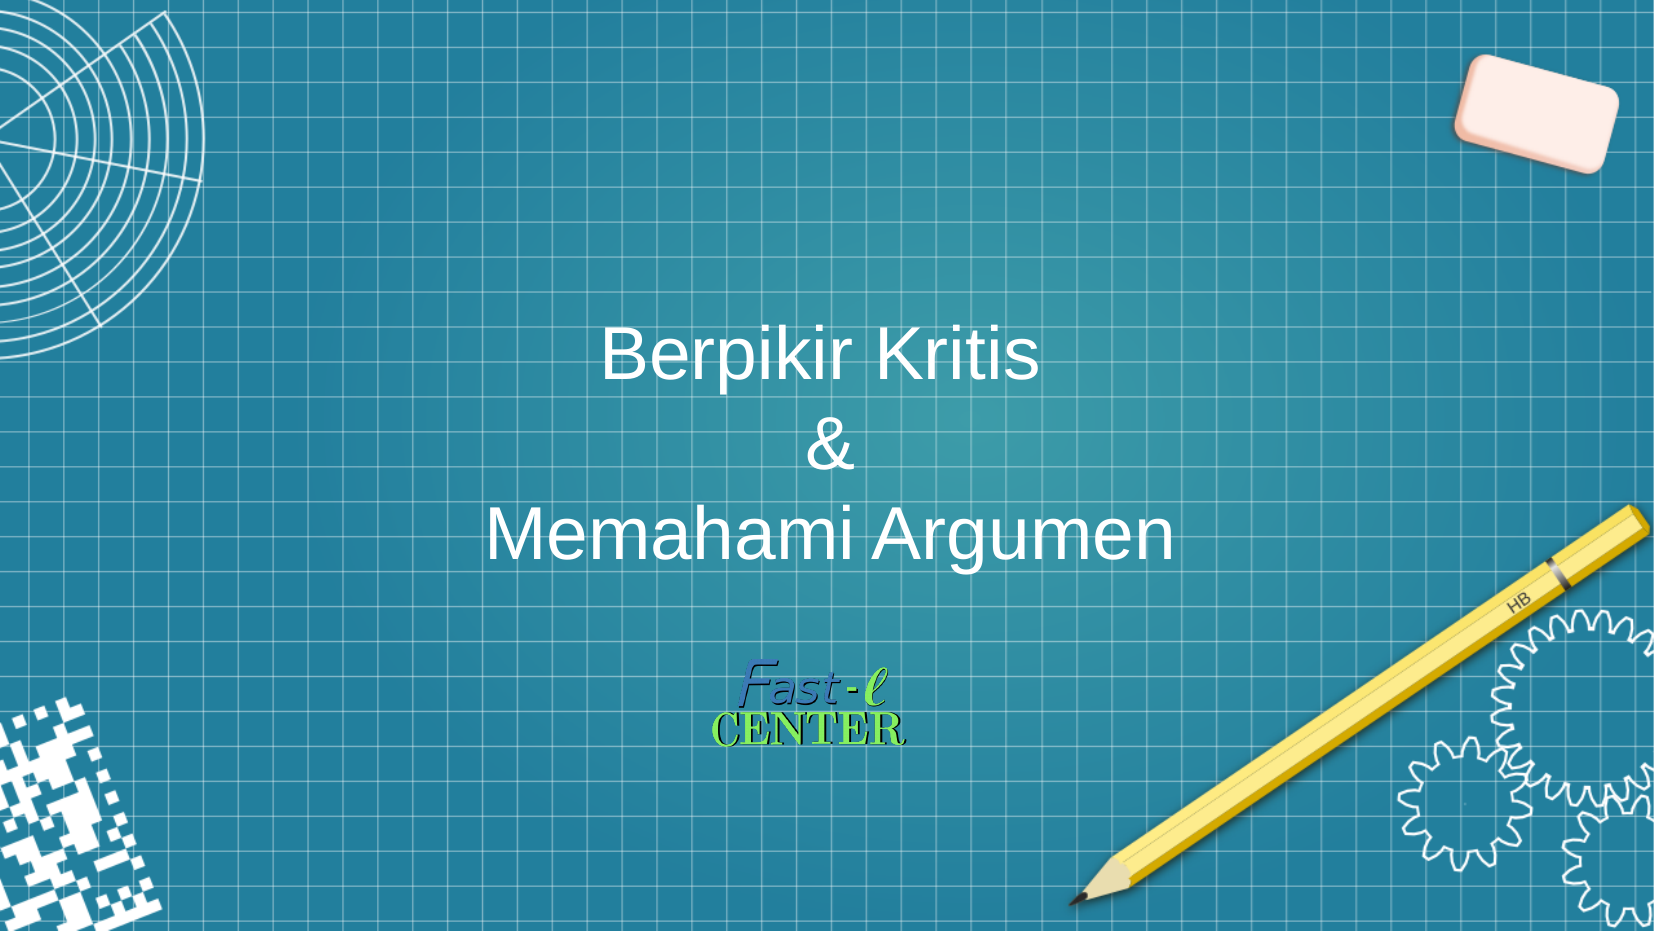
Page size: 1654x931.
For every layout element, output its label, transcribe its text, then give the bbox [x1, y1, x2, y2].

text_box Berpikir Kritis & Memahami Argumen [86, 75, 1574, 804]
picture [0, 0, 1654, 931]
